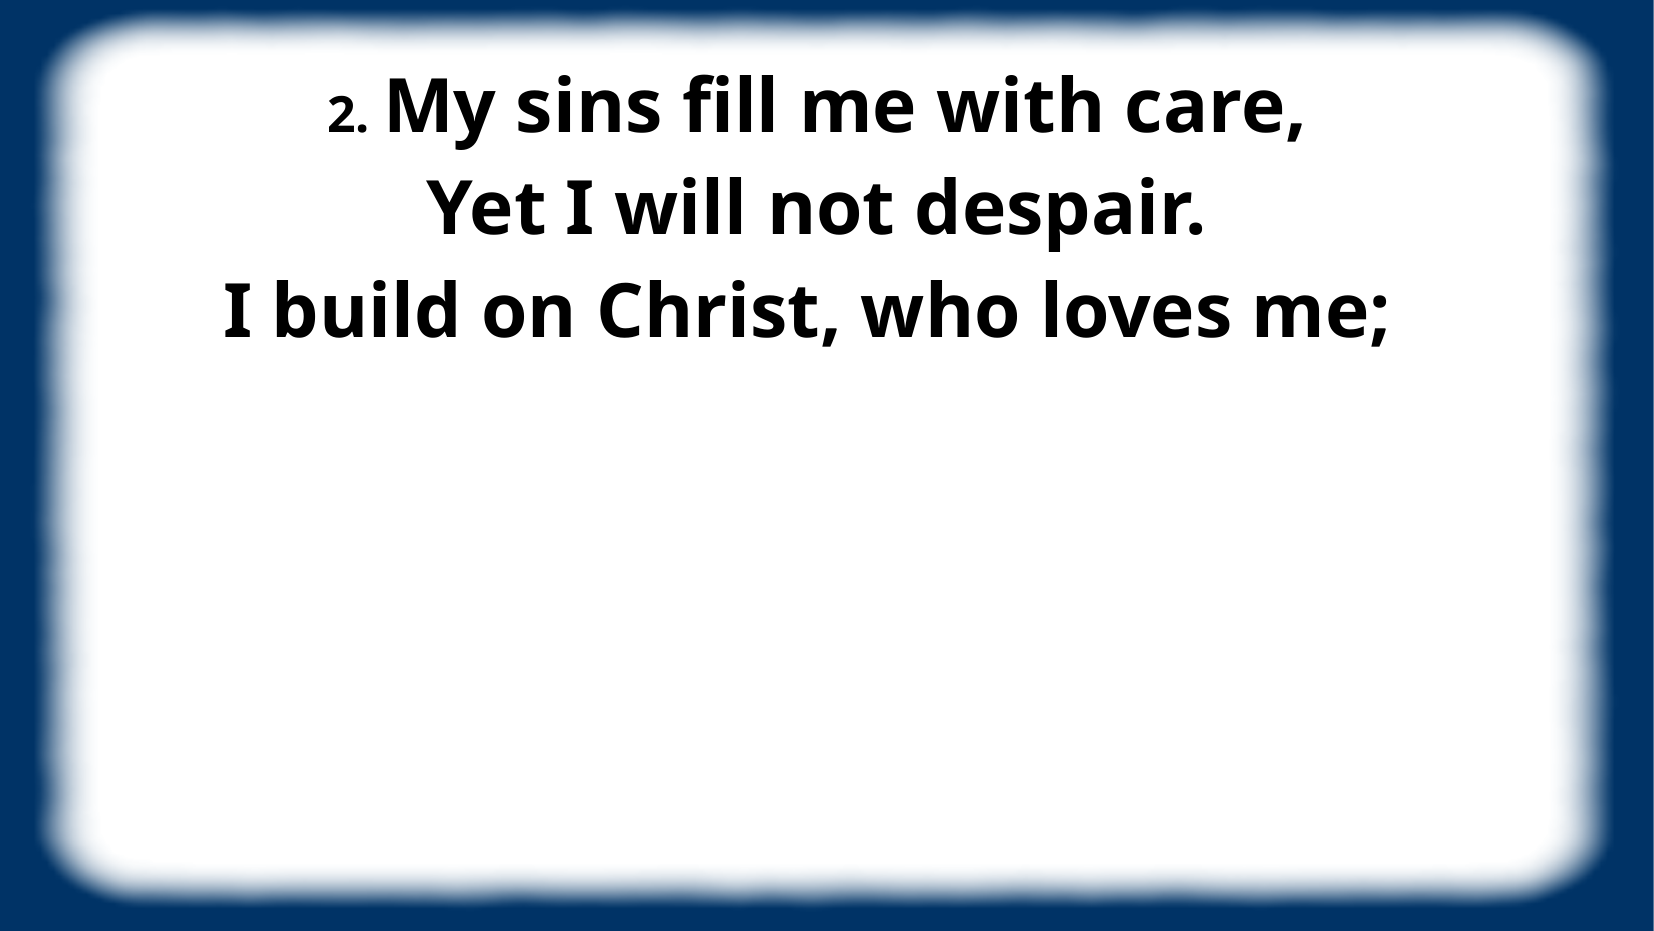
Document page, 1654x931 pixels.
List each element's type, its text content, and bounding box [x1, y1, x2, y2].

text_box 2. My sins fill me with care, Yet I will not despair. I build on Christ, who loves me; [90, 45, 1546, 426]
picture [0, 0, 1654, 931]
